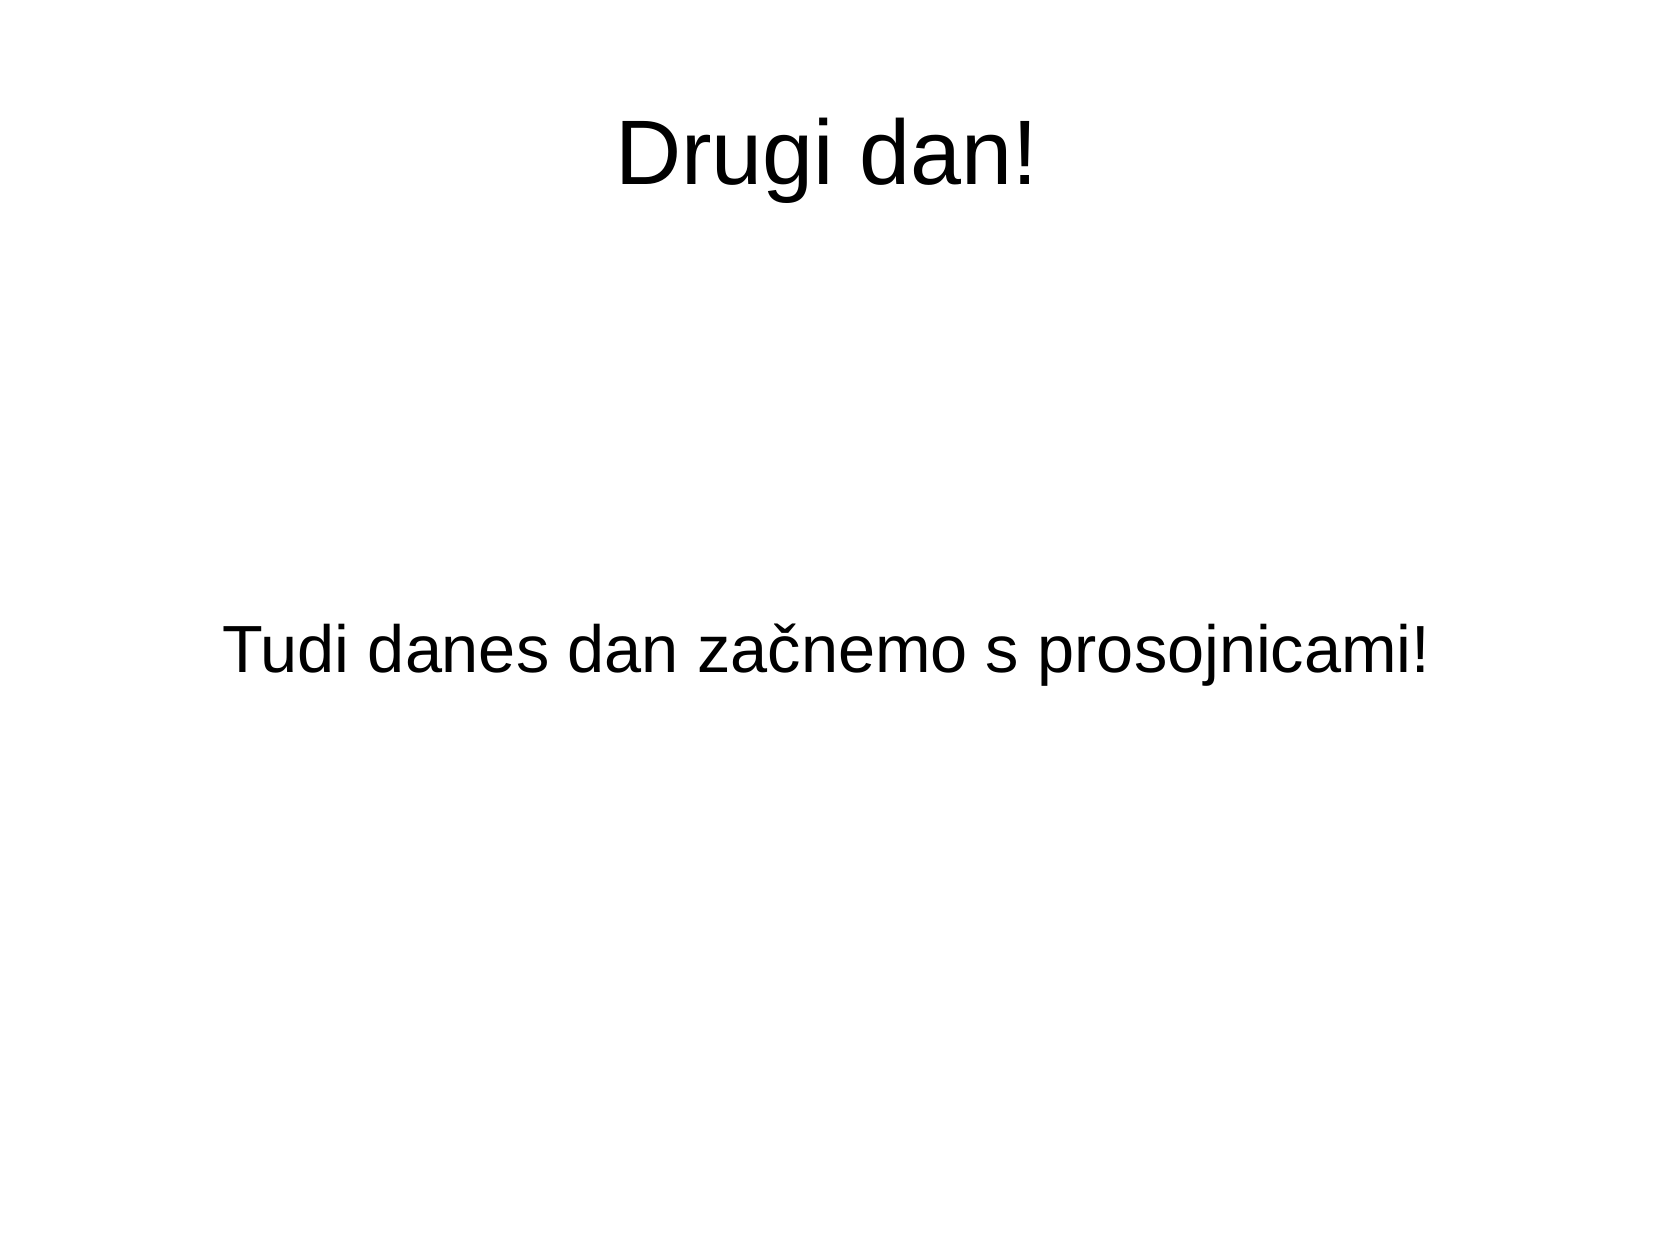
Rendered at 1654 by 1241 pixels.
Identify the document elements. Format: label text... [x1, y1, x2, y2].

subtitle Tudi danes dan začnemo s prosojnicami! [82, 290, 1571, 1010]
title Drugi dan! [82, 49, 1571, 257]
